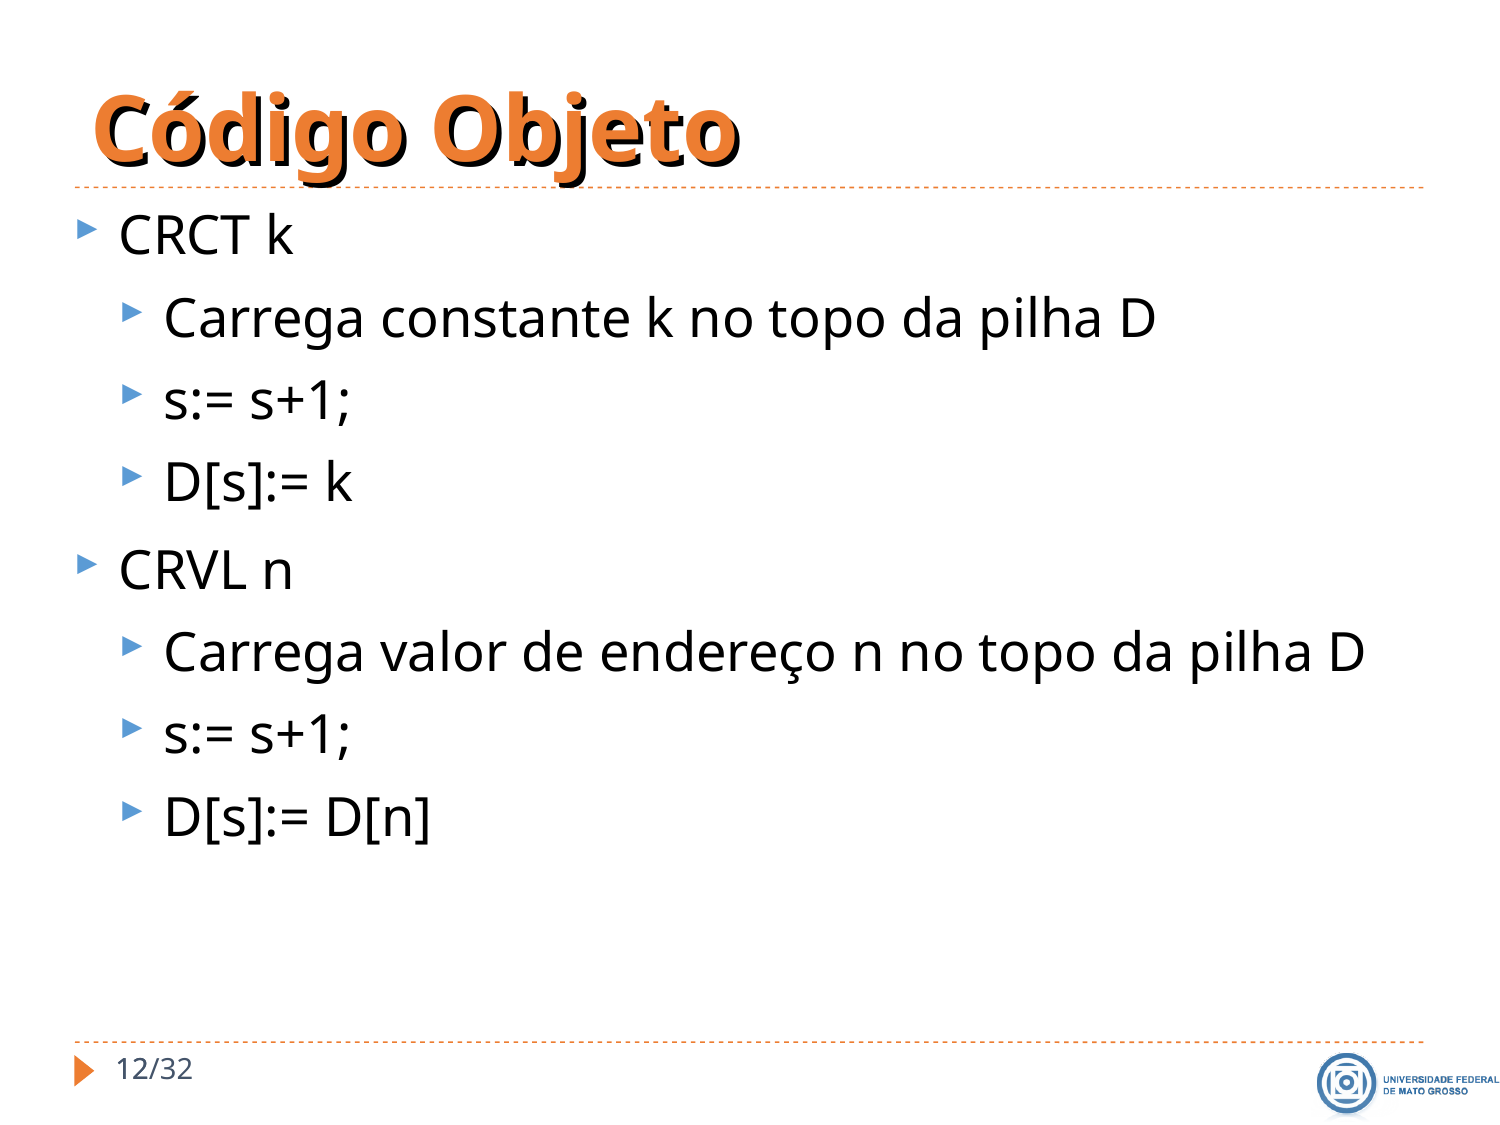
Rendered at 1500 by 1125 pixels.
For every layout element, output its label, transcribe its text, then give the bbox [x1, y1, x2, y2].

title Código Objeto [75, 24, 1426, 188]
picture [1311, 1048, 1500, 1122]
list CRCT k Carrega constante k no topo da pilha D s:= s+1; D[s]:= k CRVL n Carrega valor de endereço n no topo da pilha D s:= s+1; D[s]:= D[n] [59, 200, 1410, 1011]
text_box <número> [100, 1042, 426, 1103]
